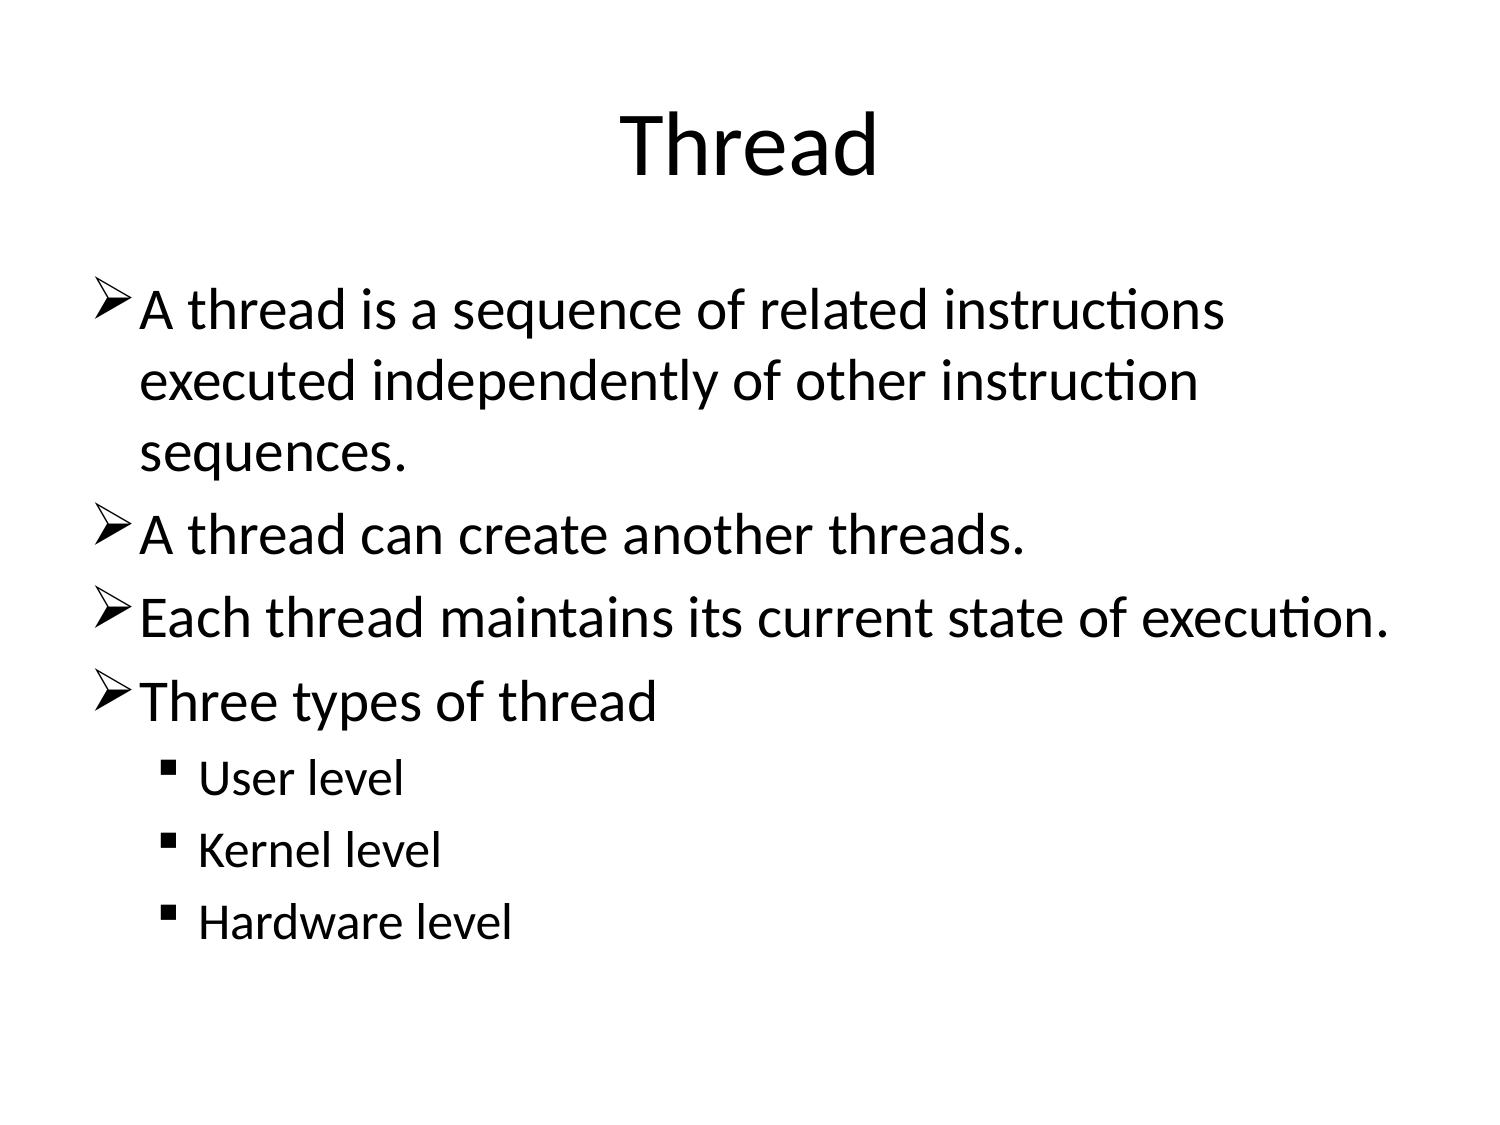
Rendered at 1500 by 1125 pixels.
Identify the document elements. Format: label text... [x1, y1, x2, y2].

text_box Thread [75, 45, 1425, 233]
text_box A thread is a sequence of related instructions executed independently of other instruction sequences. A thread can create another threads. Each thread maintains its current state of execution. Three types of thread User level Kernel level Hardware level [75, 262, 1425, 1005]
